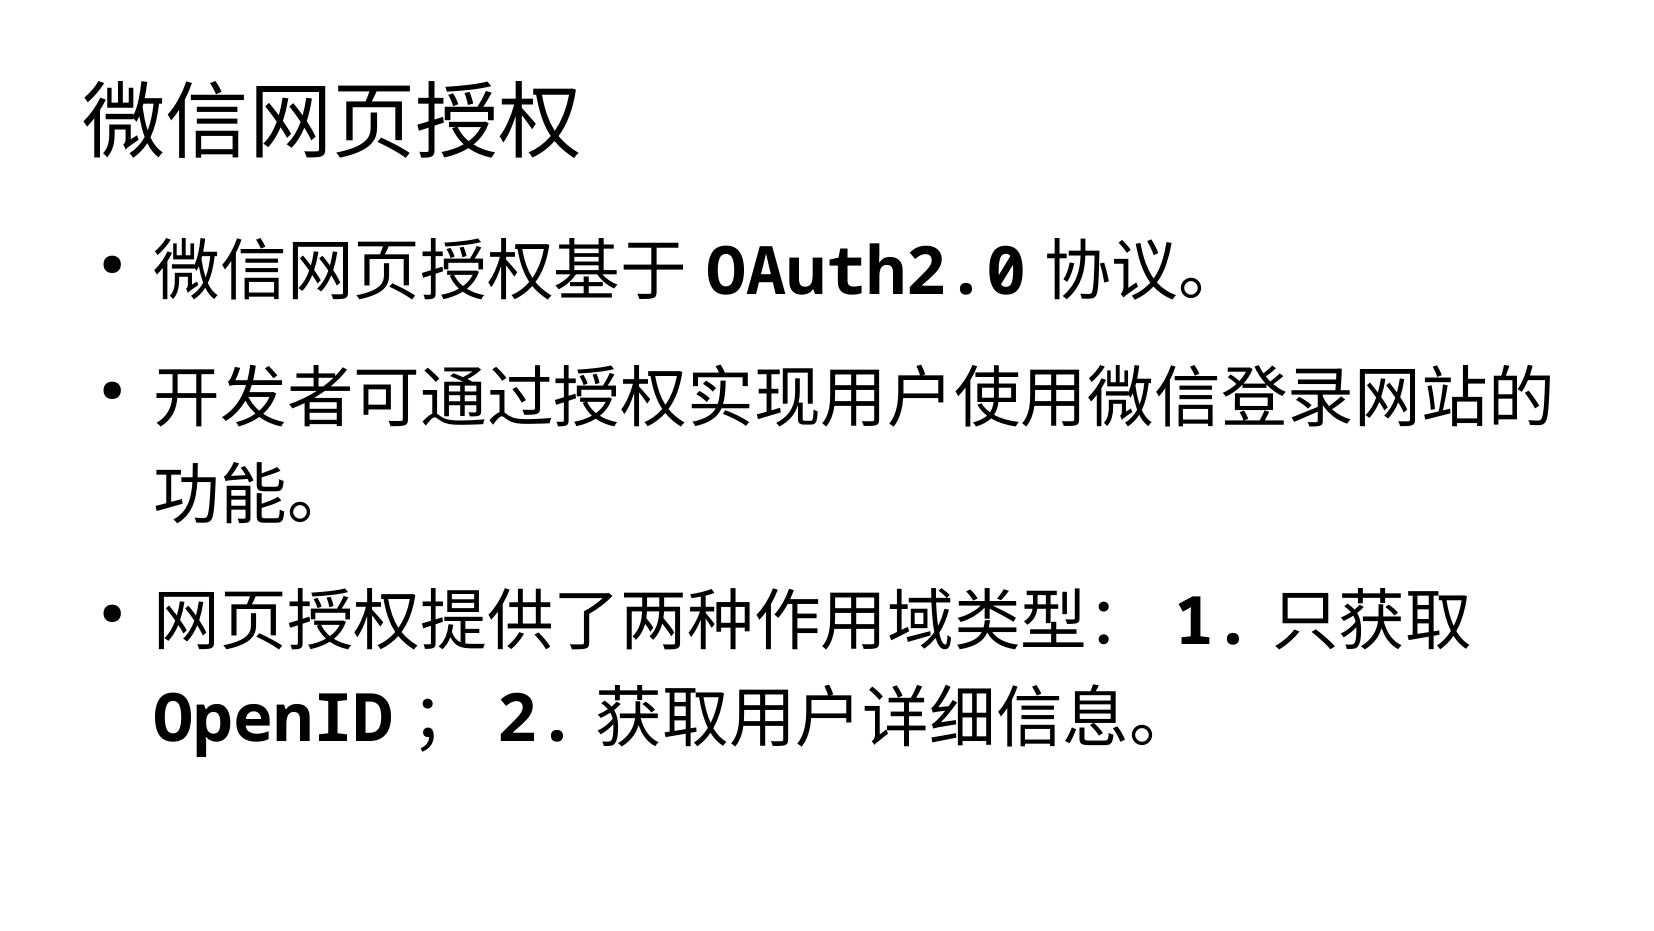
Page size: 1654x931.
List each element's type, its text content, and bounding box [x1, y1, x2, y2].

list 微信网页授权基于OAuth2.0协议。 开发者可通过授权实现用户使用微信登录网站的功能。 网页授权提供了两种作用域类型：1.只获取OpenID；2.获取用户详细信息。 [82, 217, 1571, 848]
title 微信网页授权 [82, 37, 1571, 193]
